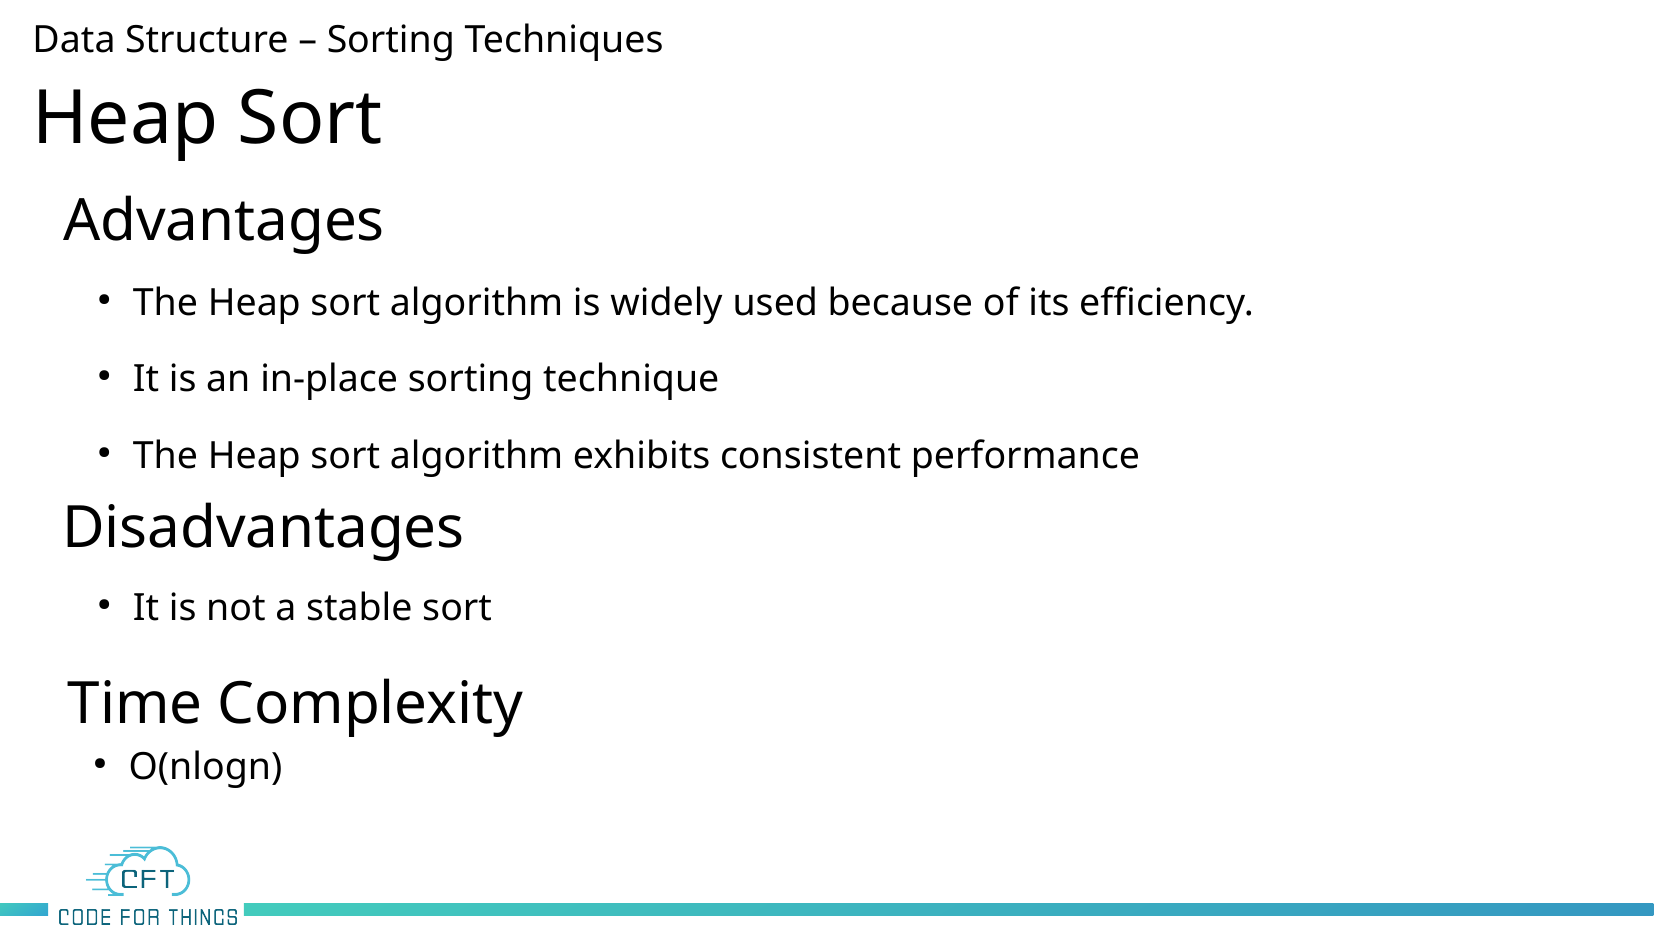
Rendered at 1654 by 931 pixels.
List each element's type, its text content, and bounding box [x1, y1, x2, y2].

text_box Time Complexity [53, 653, 856, 756]
text_box Disadvantages [47, 478, 556, 561]
picture [59, 846, 237, 925]
text_box Advantages [48, 171, 497, 254]
text_box It is not a stable sort [82, 572, 591, 632]
title Data Structure – Sorting Techniques Heap Sort [32, 12, 1184, 166]
text_box O(nlogn) [78, 756, 349, 791]
text_box The Heap sort algorithm is widely used because of its efficiency. It is an in-place sorting technique The Heap sort algorithm exhibits consistent performance [82, 242, 1355, 453]
